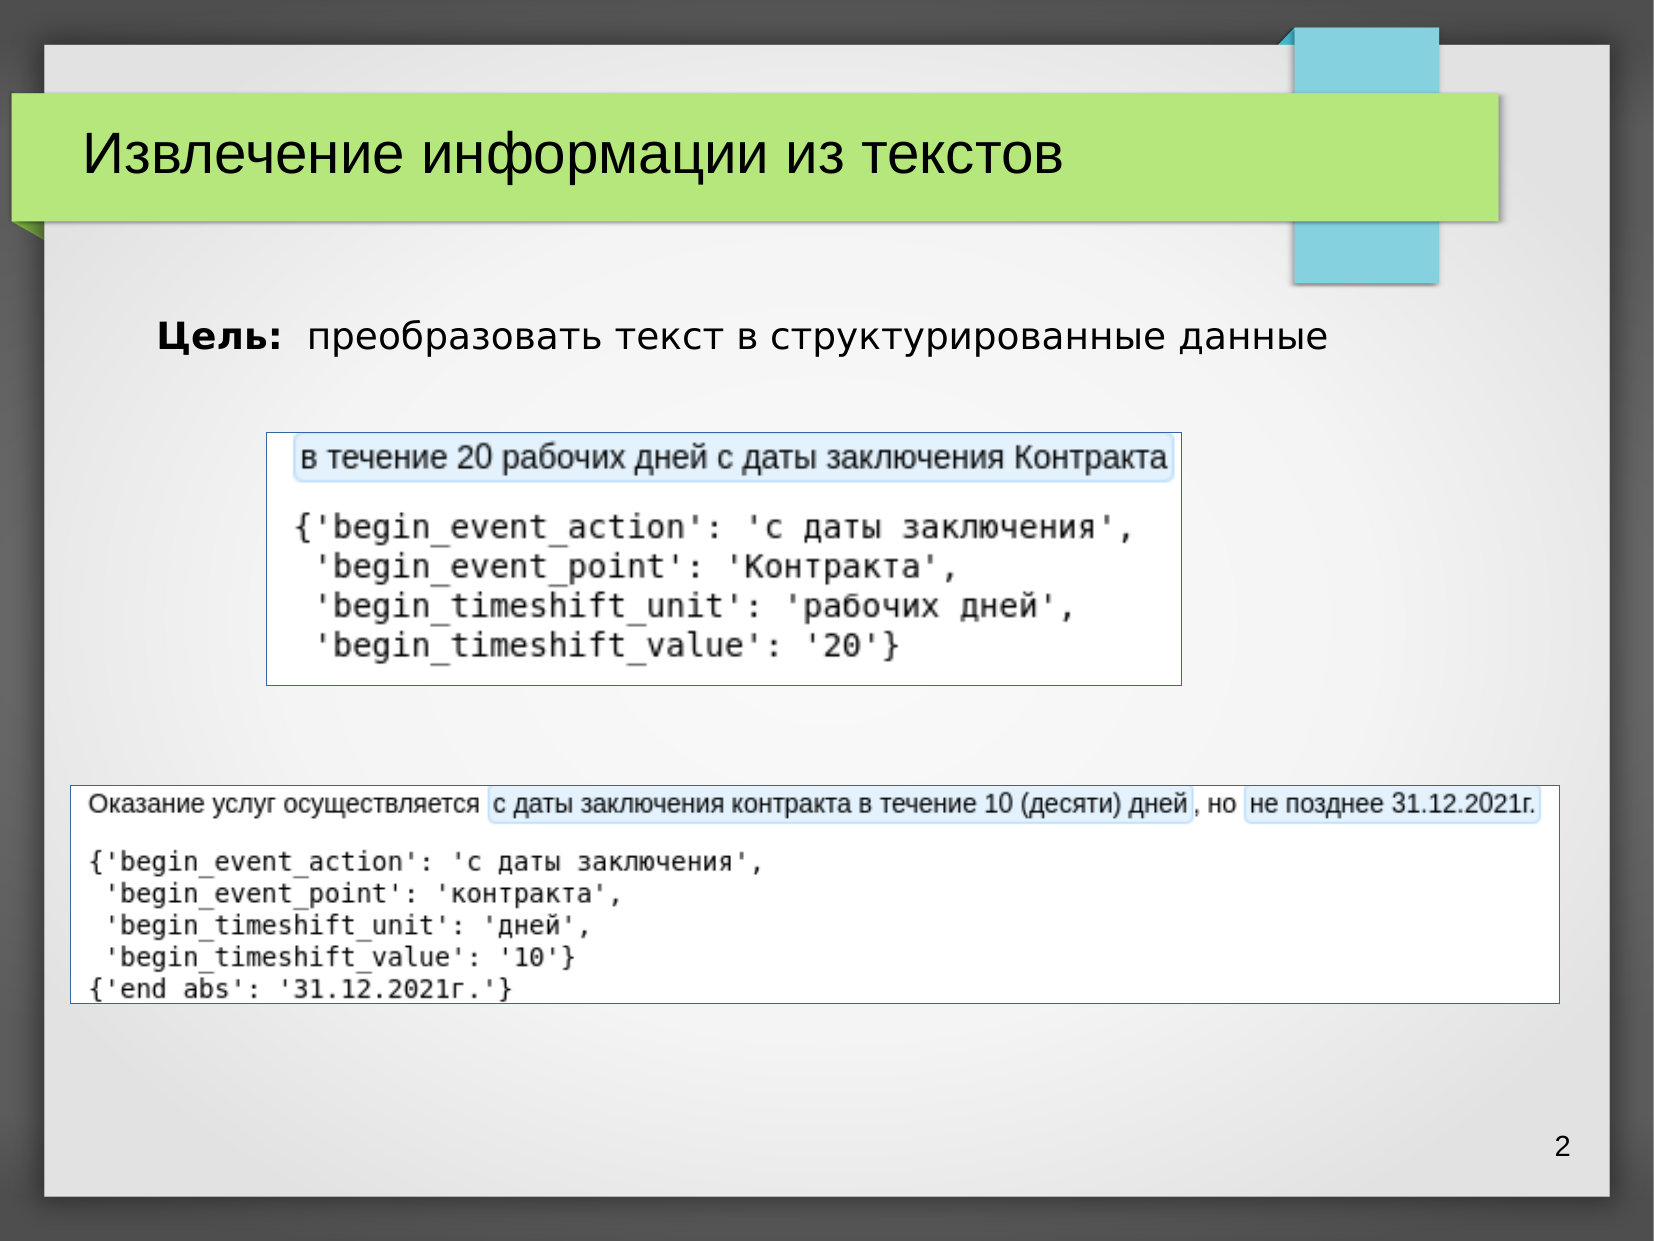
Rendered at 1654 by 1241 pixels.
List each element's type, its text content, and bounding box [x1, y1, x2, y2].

title Извлечение информации из текстов [82, 121, 1170, 187]
text_box Цель: преобразовать текст в структурированные данные [141, 307, 1394, 378]
picture [0, 0, 1654, 1241]
